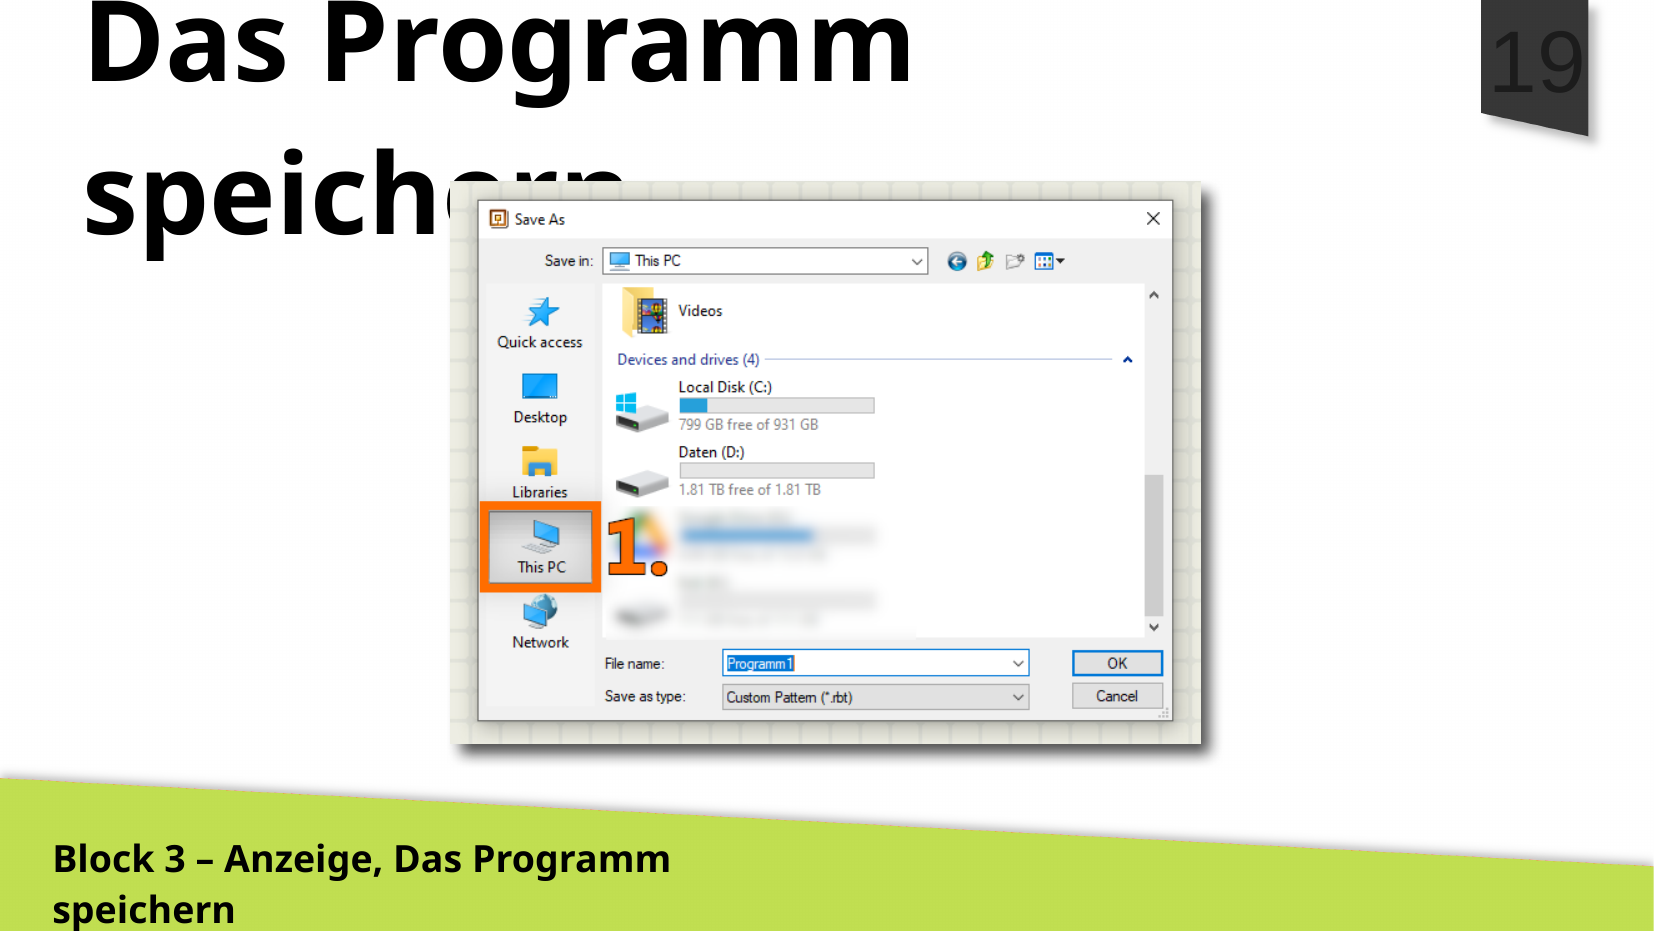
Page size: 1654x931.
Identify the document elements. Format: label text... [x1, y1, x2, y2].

picture [0, 0, 1654, 931]
text_box <Foliennummer> [910, 5, 1602, 147]
text_box Block 3 – Anzeige, Das Programm speichern [37, 825, 863, 901]
title Das Programm speichern [82, 37, 1463, 193]
picture [79, 907, 86, 919]
